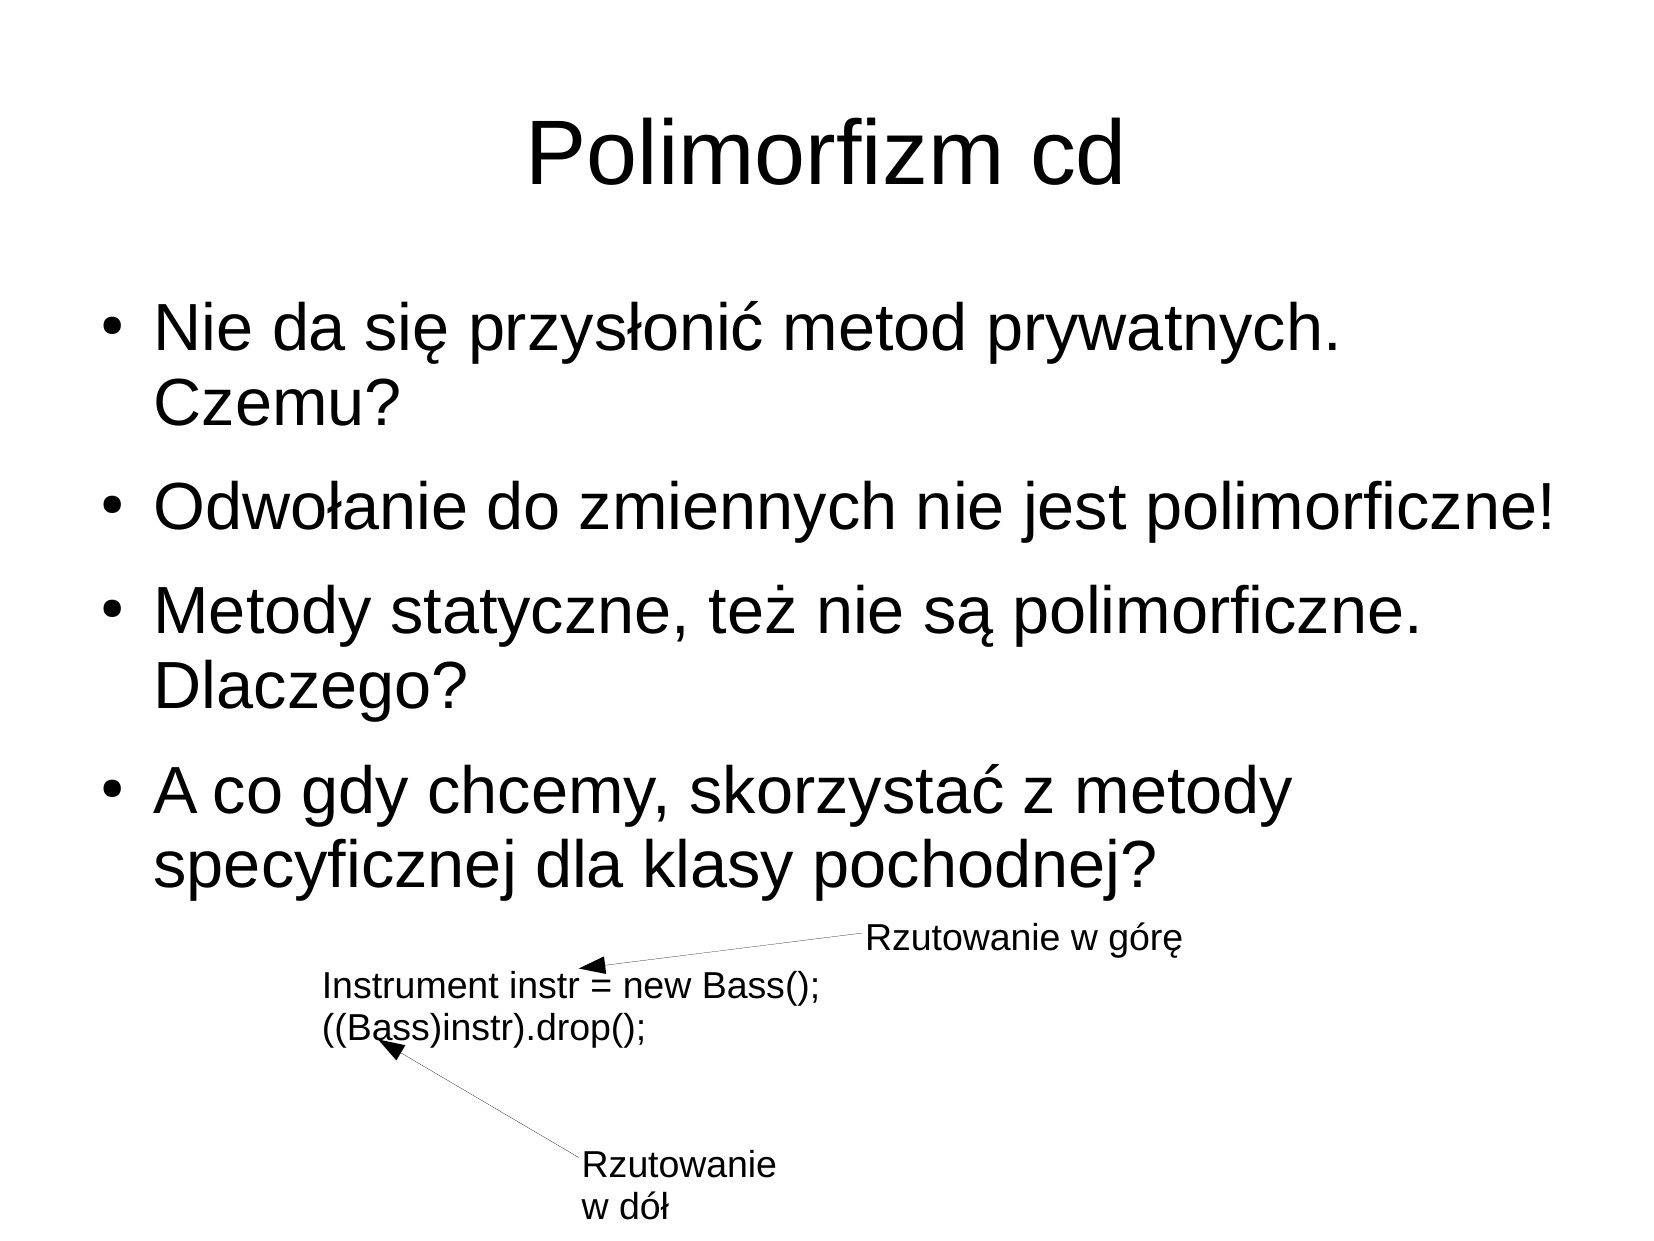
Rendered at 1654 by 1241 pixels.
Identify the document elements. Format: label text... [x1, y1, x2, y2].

text_box Rzutowanie w dół [566, 1136, 827, 1235]
title Polimorfizm cd [82, 49, 1571, 257]
list Nie da się przysłonić metod prywatnych. Czemu? Odwołanie do zmiennych nie jest polimorficzne! Metody statyczne, też nie są polimorficzne. Dlaczego? A co gdy chcemy, skorzystać z metody specyficznej dla klasy pochodnej? [82, 290, 1571, 1010]
text_box Instrument instr = new Bass(); ((Bass)instr).drop(); [307, 956, 1323, 1056]
text_box Rzutowanie w górę [850, 909, 1288, 967]
